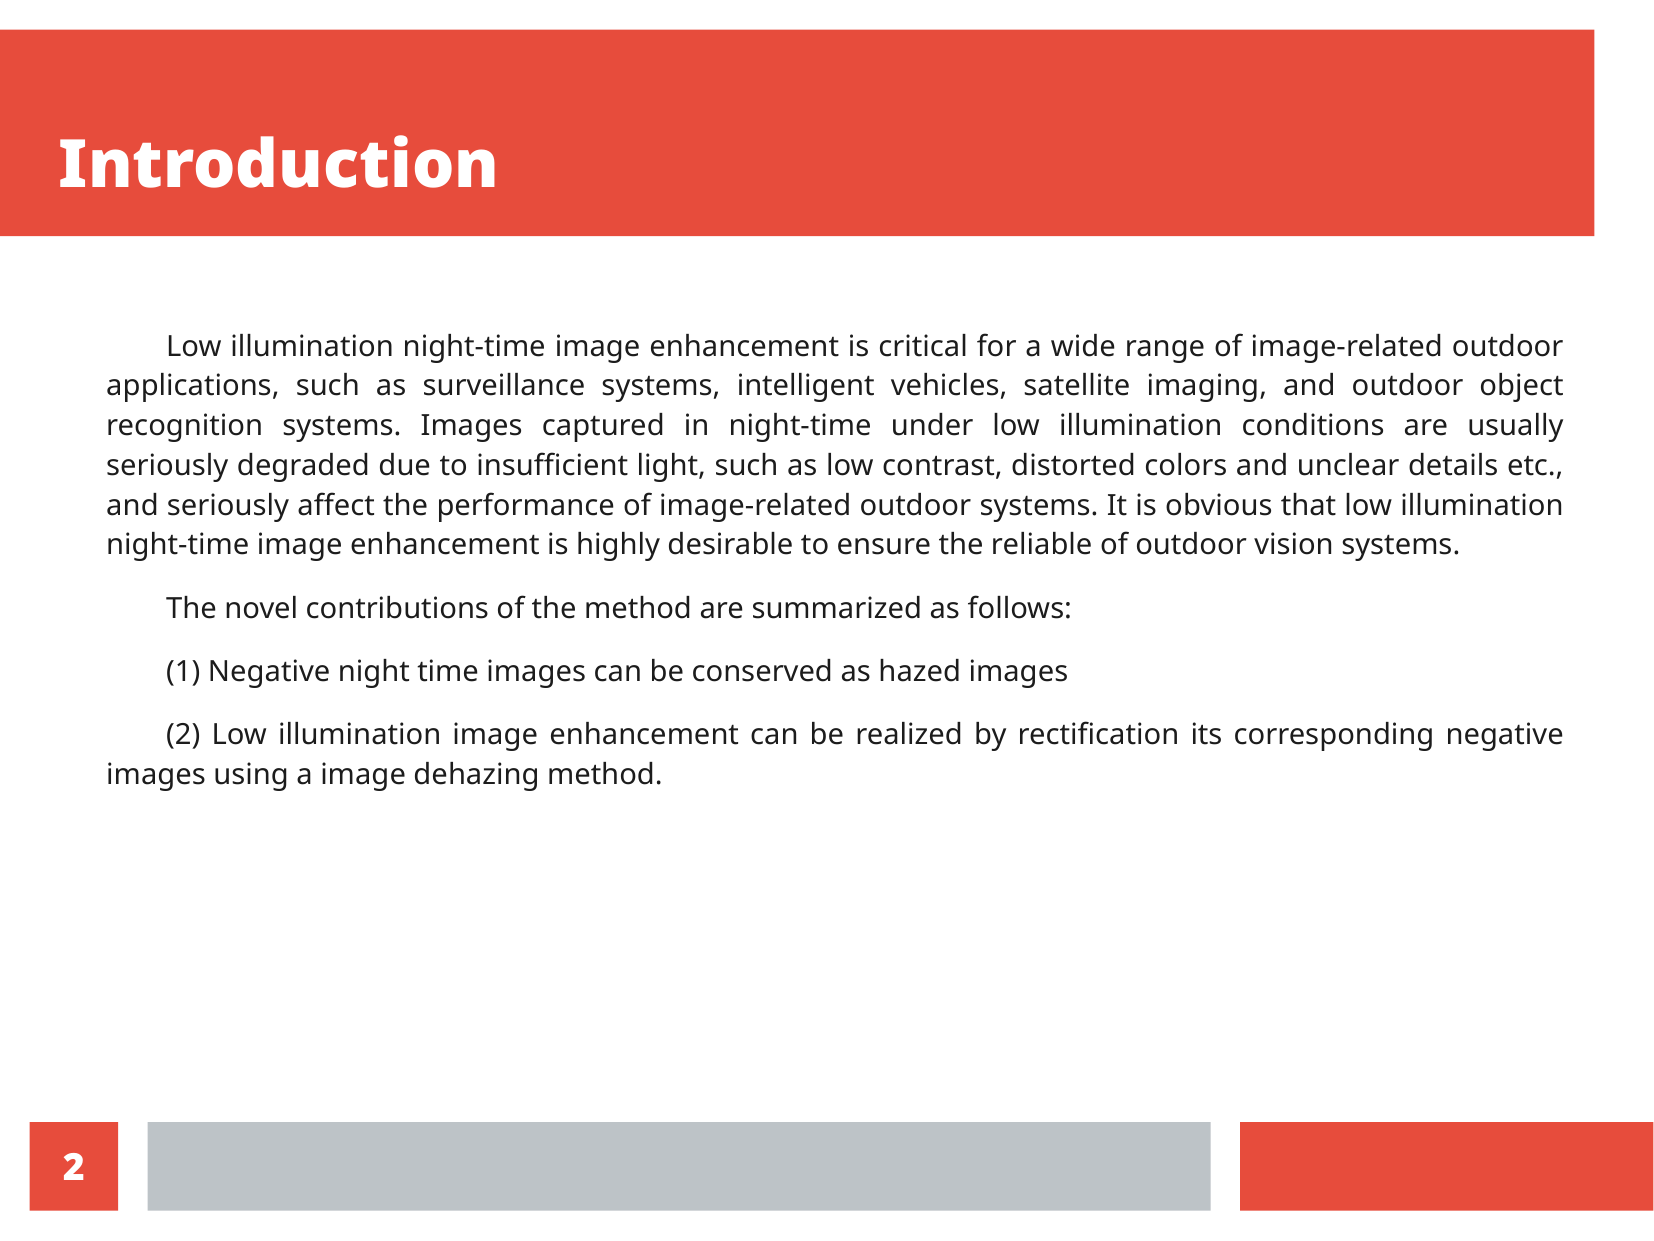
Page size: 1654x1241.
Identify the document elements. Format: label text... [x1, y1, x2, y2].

list Low illumination night-time image enhancement is critical for a wide range of image-related outdoor applications, such as surveillance systems, intelligent vehicles, satellite imaging, and outdoor object recognition systems. Images captured in night-time under low illumination conditions are usually seriously degraded due to insufficient light, such as low contrast, distorted colors and unclear details etc., and seriously affect the performance of image-related outdoor systems. It is obvious that low illumination night-time image enhancement is highly desirable to ensure the reliable of outdoor vision systems. The novel contributions of the method are summarized as follows: (1) Negative night time images can be conserved as hazed images (2) Low illumination image enhancement can be realized by rectification its corresponding negative images using a image dehazing method. [59, 324, 1565, 1093]
title Introduction [59, 59, 1595, 207]
